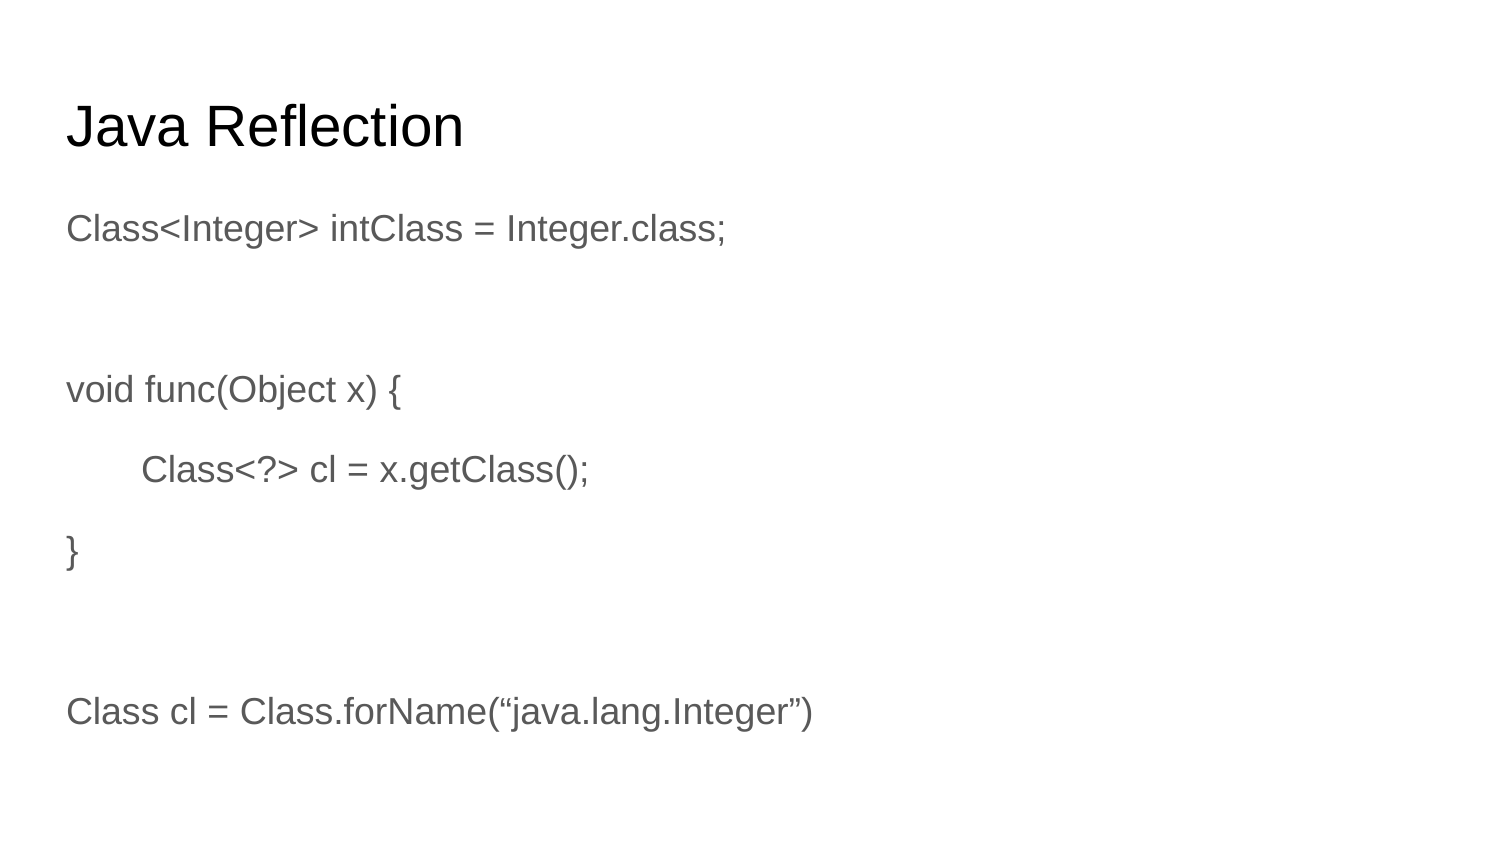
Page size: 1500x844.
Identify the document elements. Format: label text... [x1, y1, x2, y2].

list Class<Integer> intClass = Integer.class; void func(Object x) { Class<?> cl = x.getClass(); } Class cl = Class.forName(“java.lang.Integer”) [51, 189, 1228, 750]
title Java Reflection [51, 72, 1449, 167]
